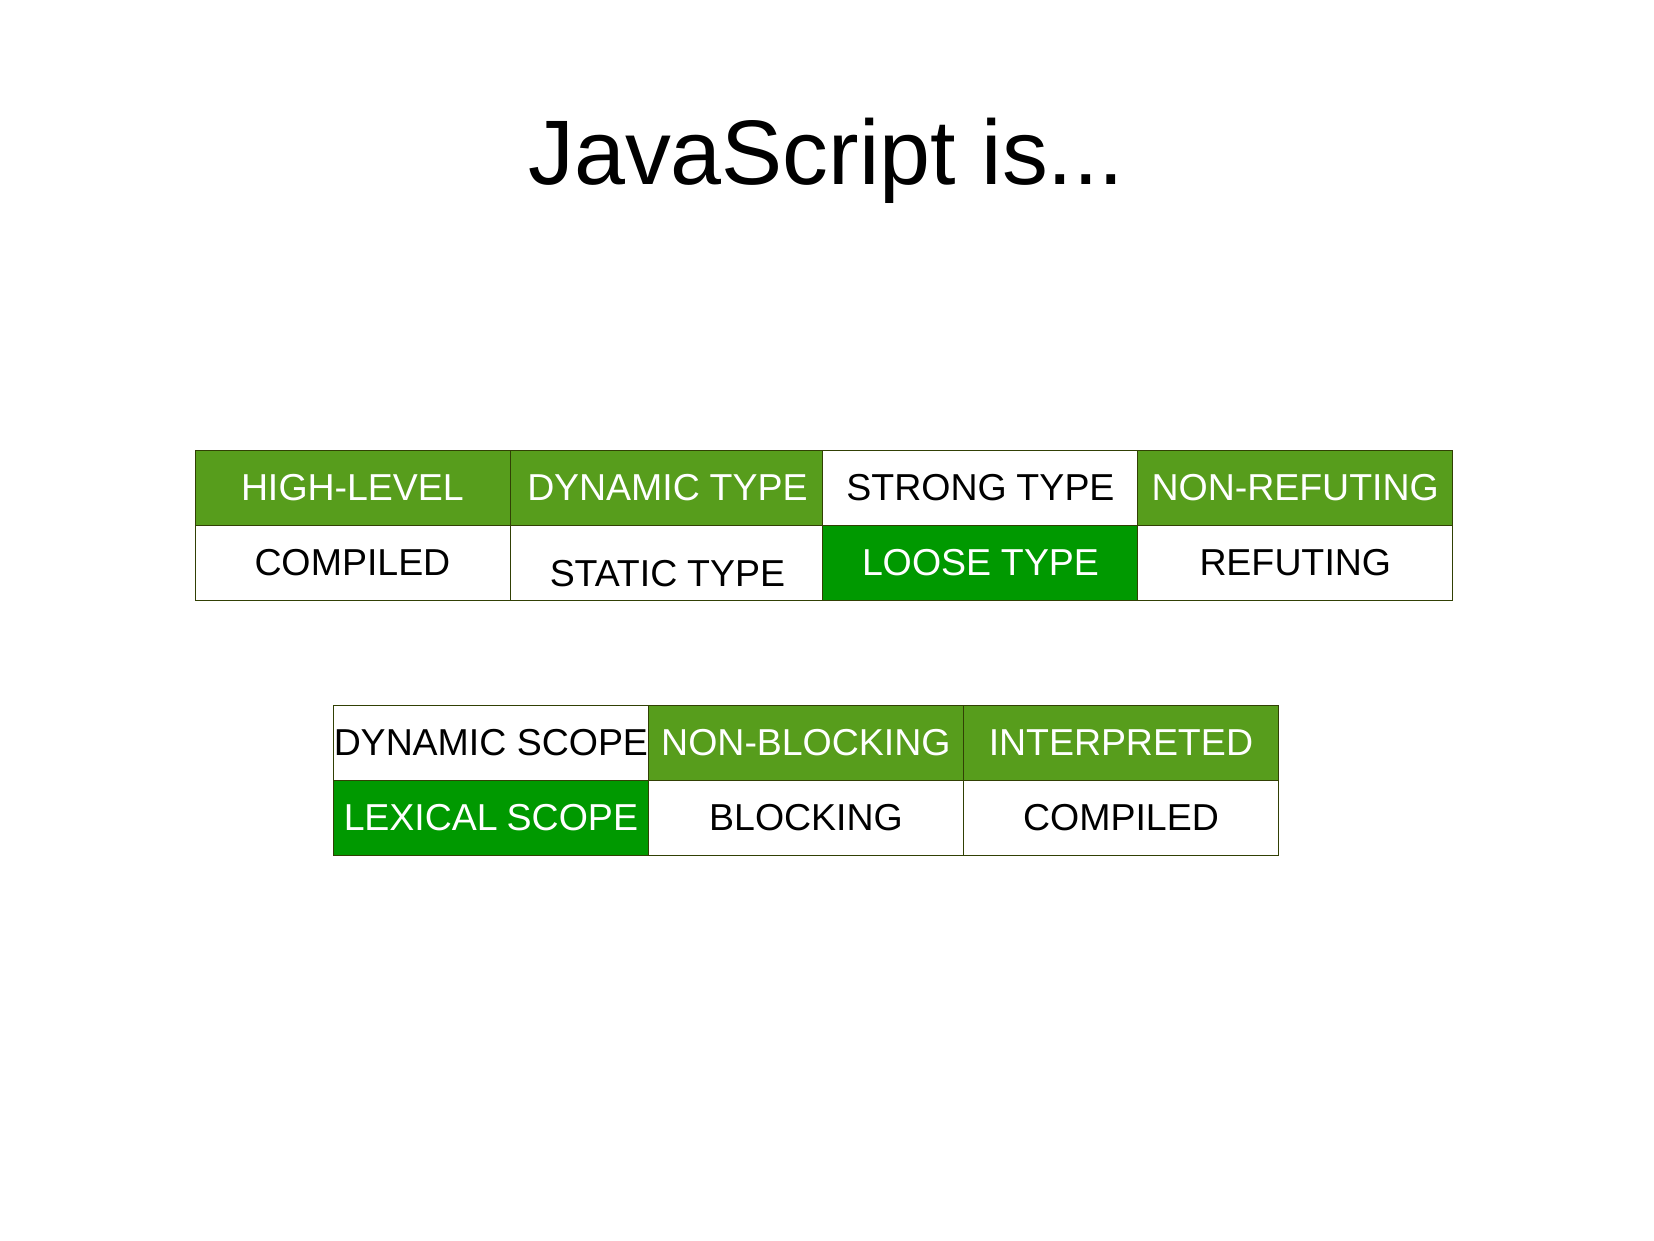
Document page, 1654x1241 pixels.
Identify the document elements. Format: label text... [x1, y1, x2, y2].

text_box BLOCKING [649, 780, 963, 856]
text_box LEXICAL SCOPE [333, 780, 649, 856]
text_box COMPILED [195, 525, 511, 601]
text_box NON-BLOCKING [649, 705, 963, 780]
text_box COMPILED [963, 780, 1279, 856]
text_box NON-REFUTING [1137, 450, 1453, 525]
text_box REFUTING [1137, 525, 1453, 601]
text_box STATIC TYPE [511, 525, 822, 601]
text_box LOOSE TYPE [822, 525, 1137, 601]
text_box INTERPRETED [963, 705, 1279, 780]
text_box DYNAMIC SCOPE [333, 705, 649, 780]
title JavaScript is... [82, 49, 1571, 257]
text_box STRONG TYPE [822, 450, 1137, 525]
text_box DYNAMIC TYPE [511, 450, 822, 525]
text_box HIGH-LEVEL [195, 450, 511, 525]
